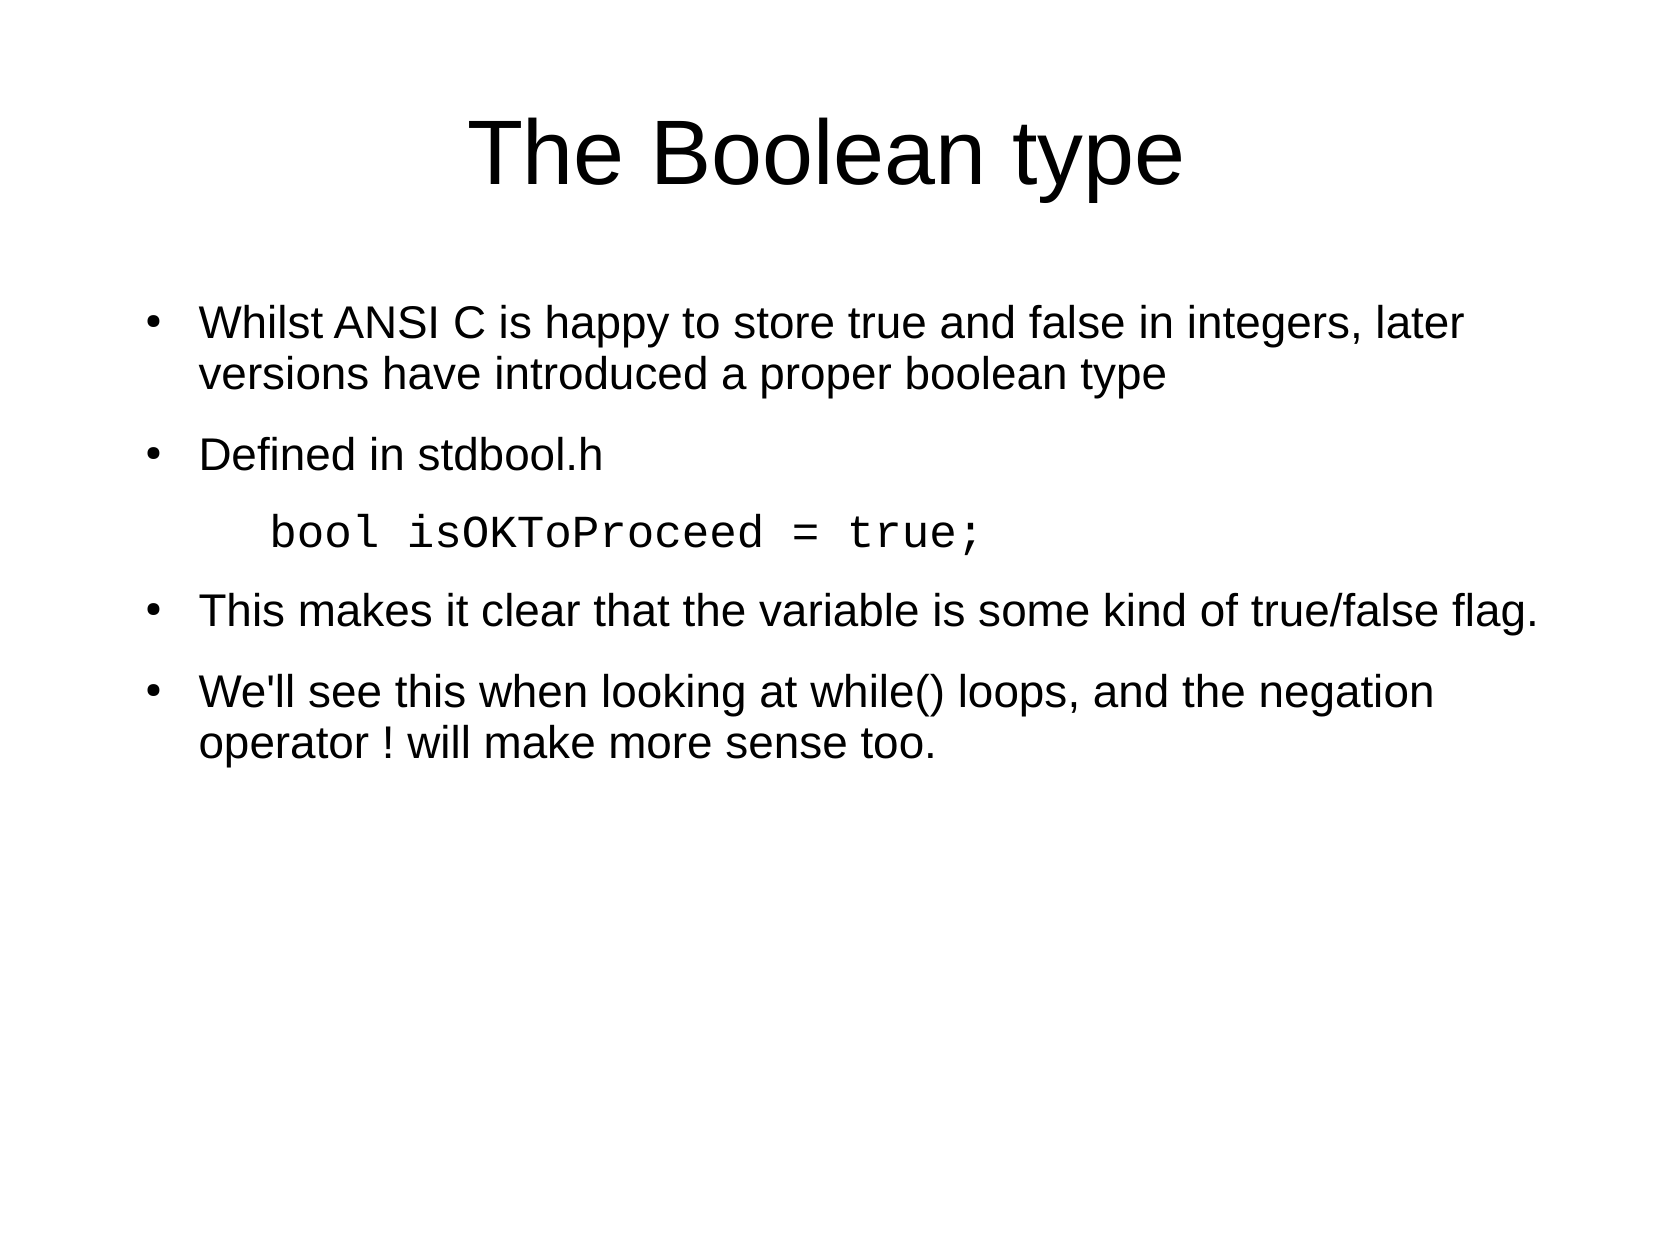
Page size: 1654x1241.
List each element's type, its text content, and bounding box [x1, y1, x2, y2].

list Whilst ANSI C is happy to store true and false in integers, later versions have introduced a proper boolean type Defined in stdbool.h bool isOKToProceed = true; This makes it clear that the variable is some kind of true/false flag. We'll see this when looking at while() loops, and the negation operator ! will make more sense too. [127, 296, 1583, 1170]
title The Boolean type [82, 49, 1571, 257]
